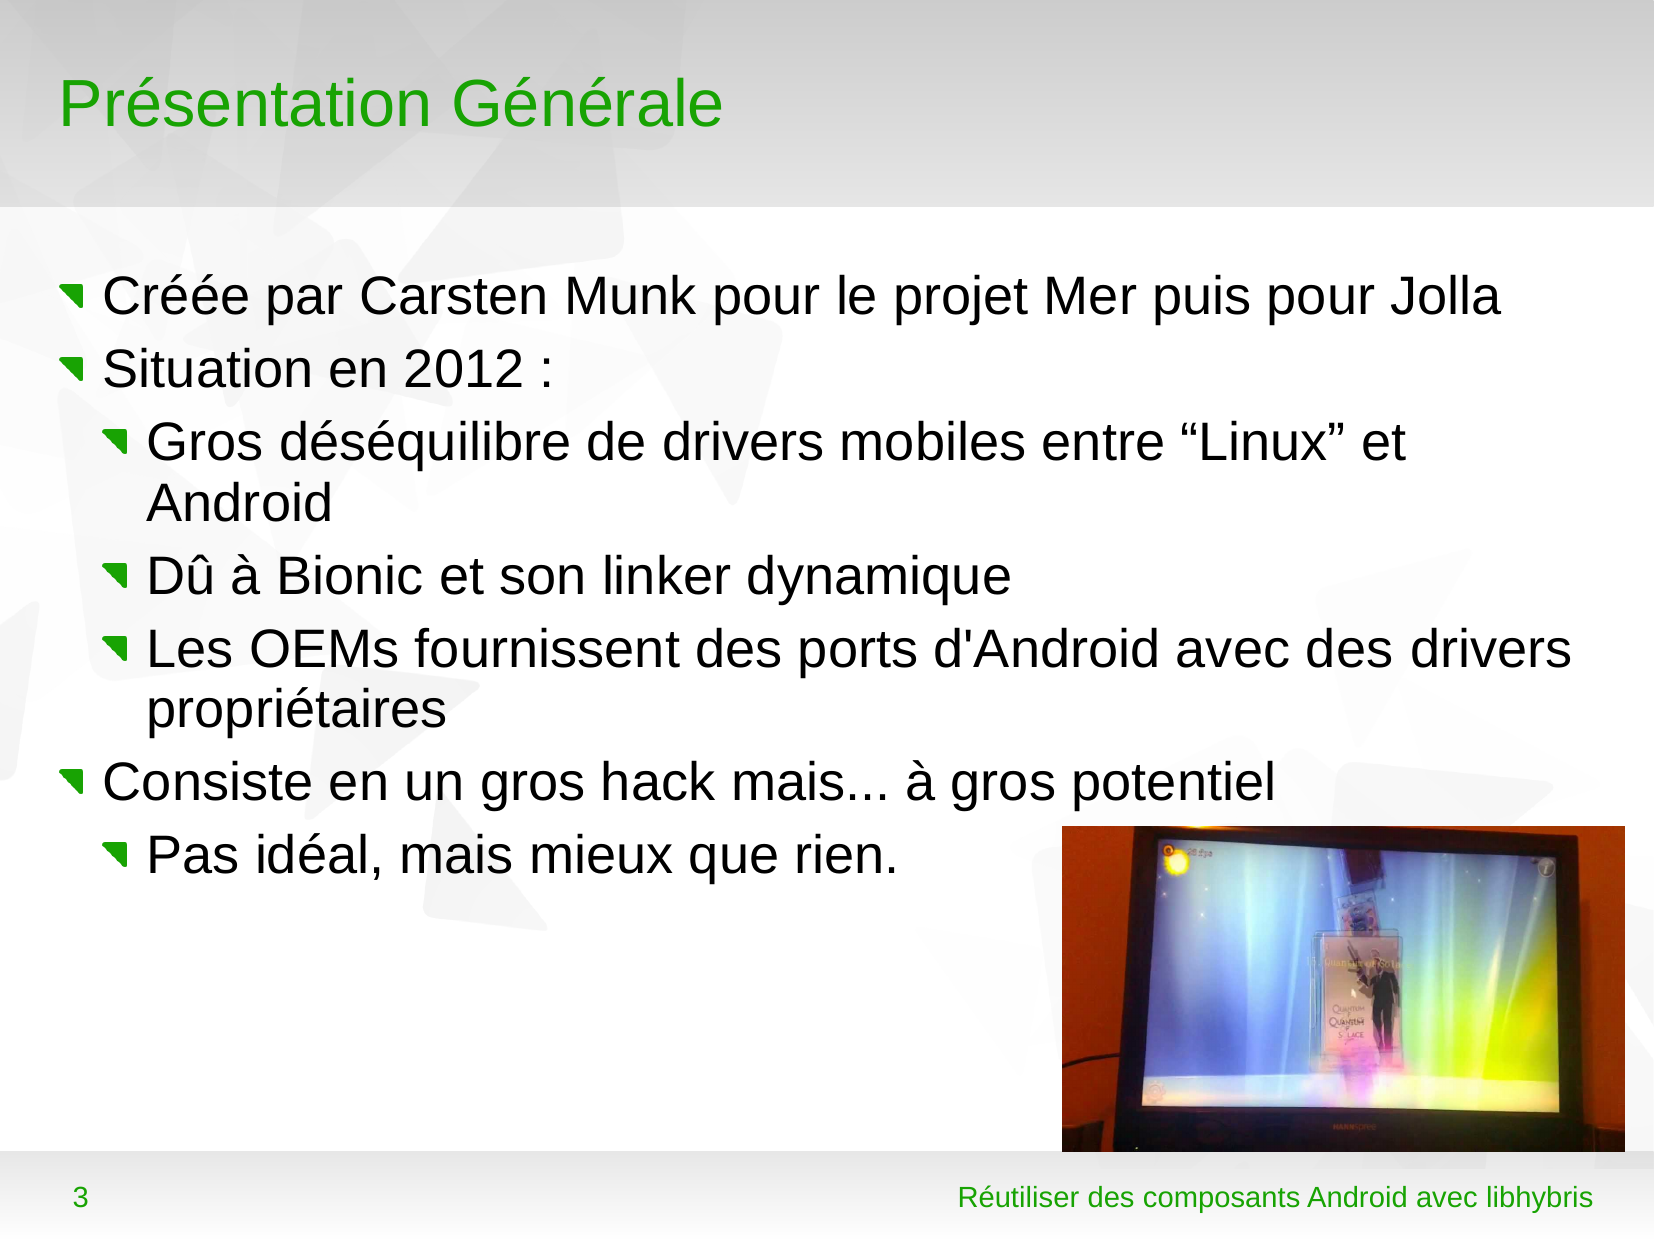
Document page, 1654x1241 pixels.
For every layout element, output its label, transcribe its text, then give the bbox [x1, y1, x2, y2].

list Créée par Carsten Munk pour le projet Mer puis pour Jolla Situation en 2012 : Gros déséquilibre de drivers mobiles entre “Linux” et Android Dû à Bionic et son linker dynamique Les OEMs fournissent des ports d'Android avec des drivers propriétaires Consiste en un gros hack mais... à gros potentiel Pas idéal, mais mieux que rien. [59, 265, 1595, 986]
picture [915, 548, 1654, 1169]
title Présentation Générale [59, 29, 1595, 178]
picture [0, 0, 783, 931]
